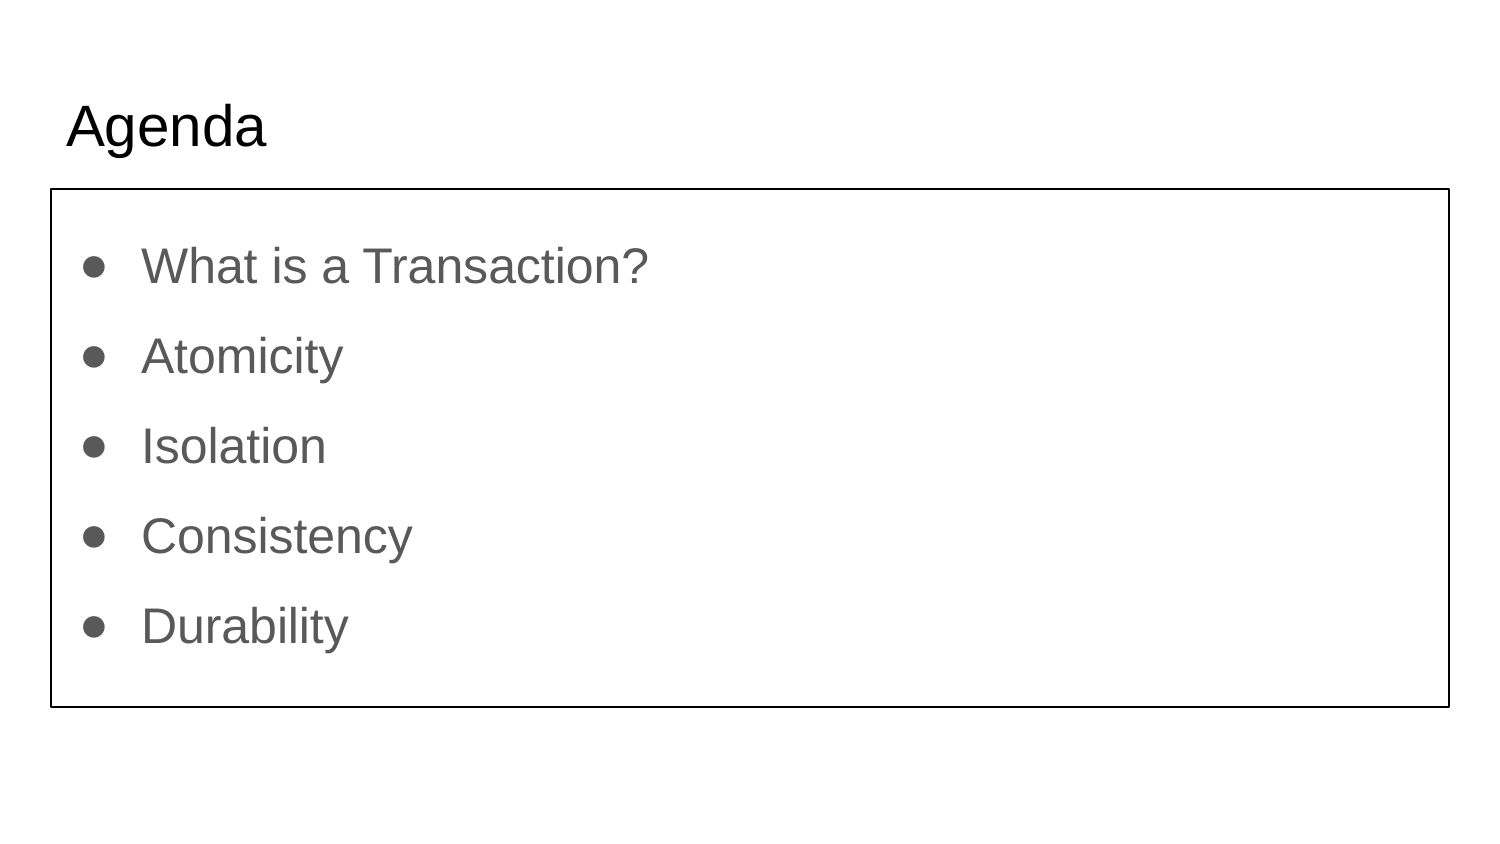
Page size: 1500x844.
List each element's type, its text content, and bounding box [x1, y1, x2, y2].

title Agenda [51, 72, 1449, 167]
list What is a Transaction? Atomicity Isolation Consistency Durability [51, 189, 1449, 708]
